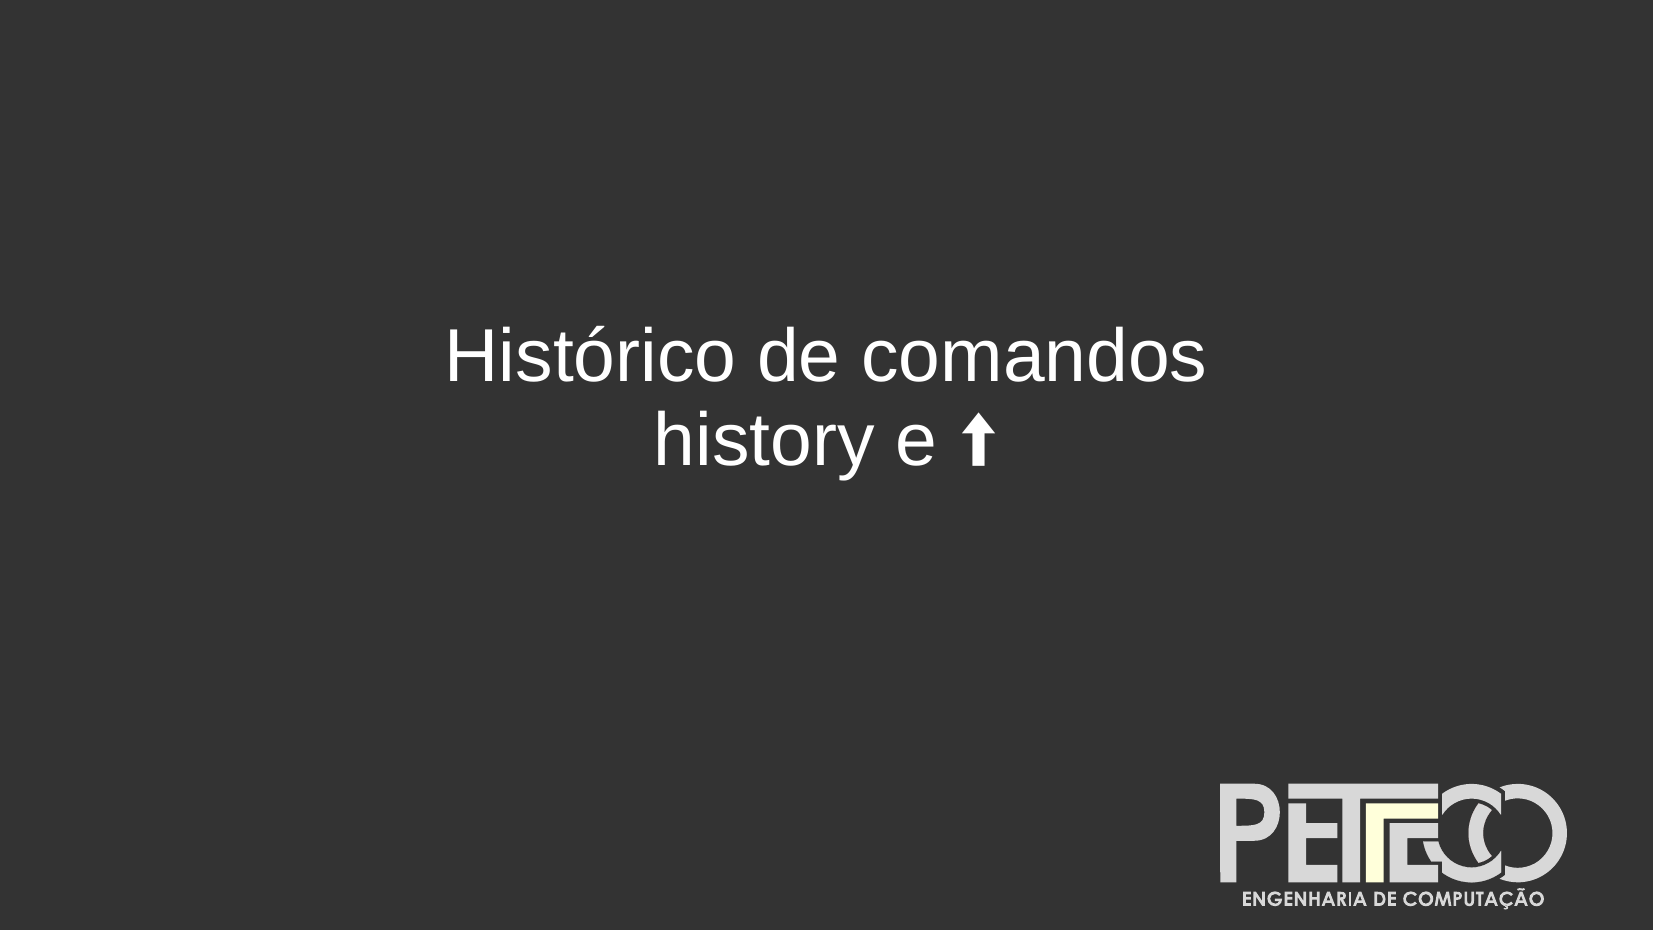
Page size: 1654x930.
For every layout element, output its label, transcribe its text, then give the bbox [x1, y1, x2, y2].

subtitle Histórico de comandos history e 🠩 [82, 37, 1571, 757]
